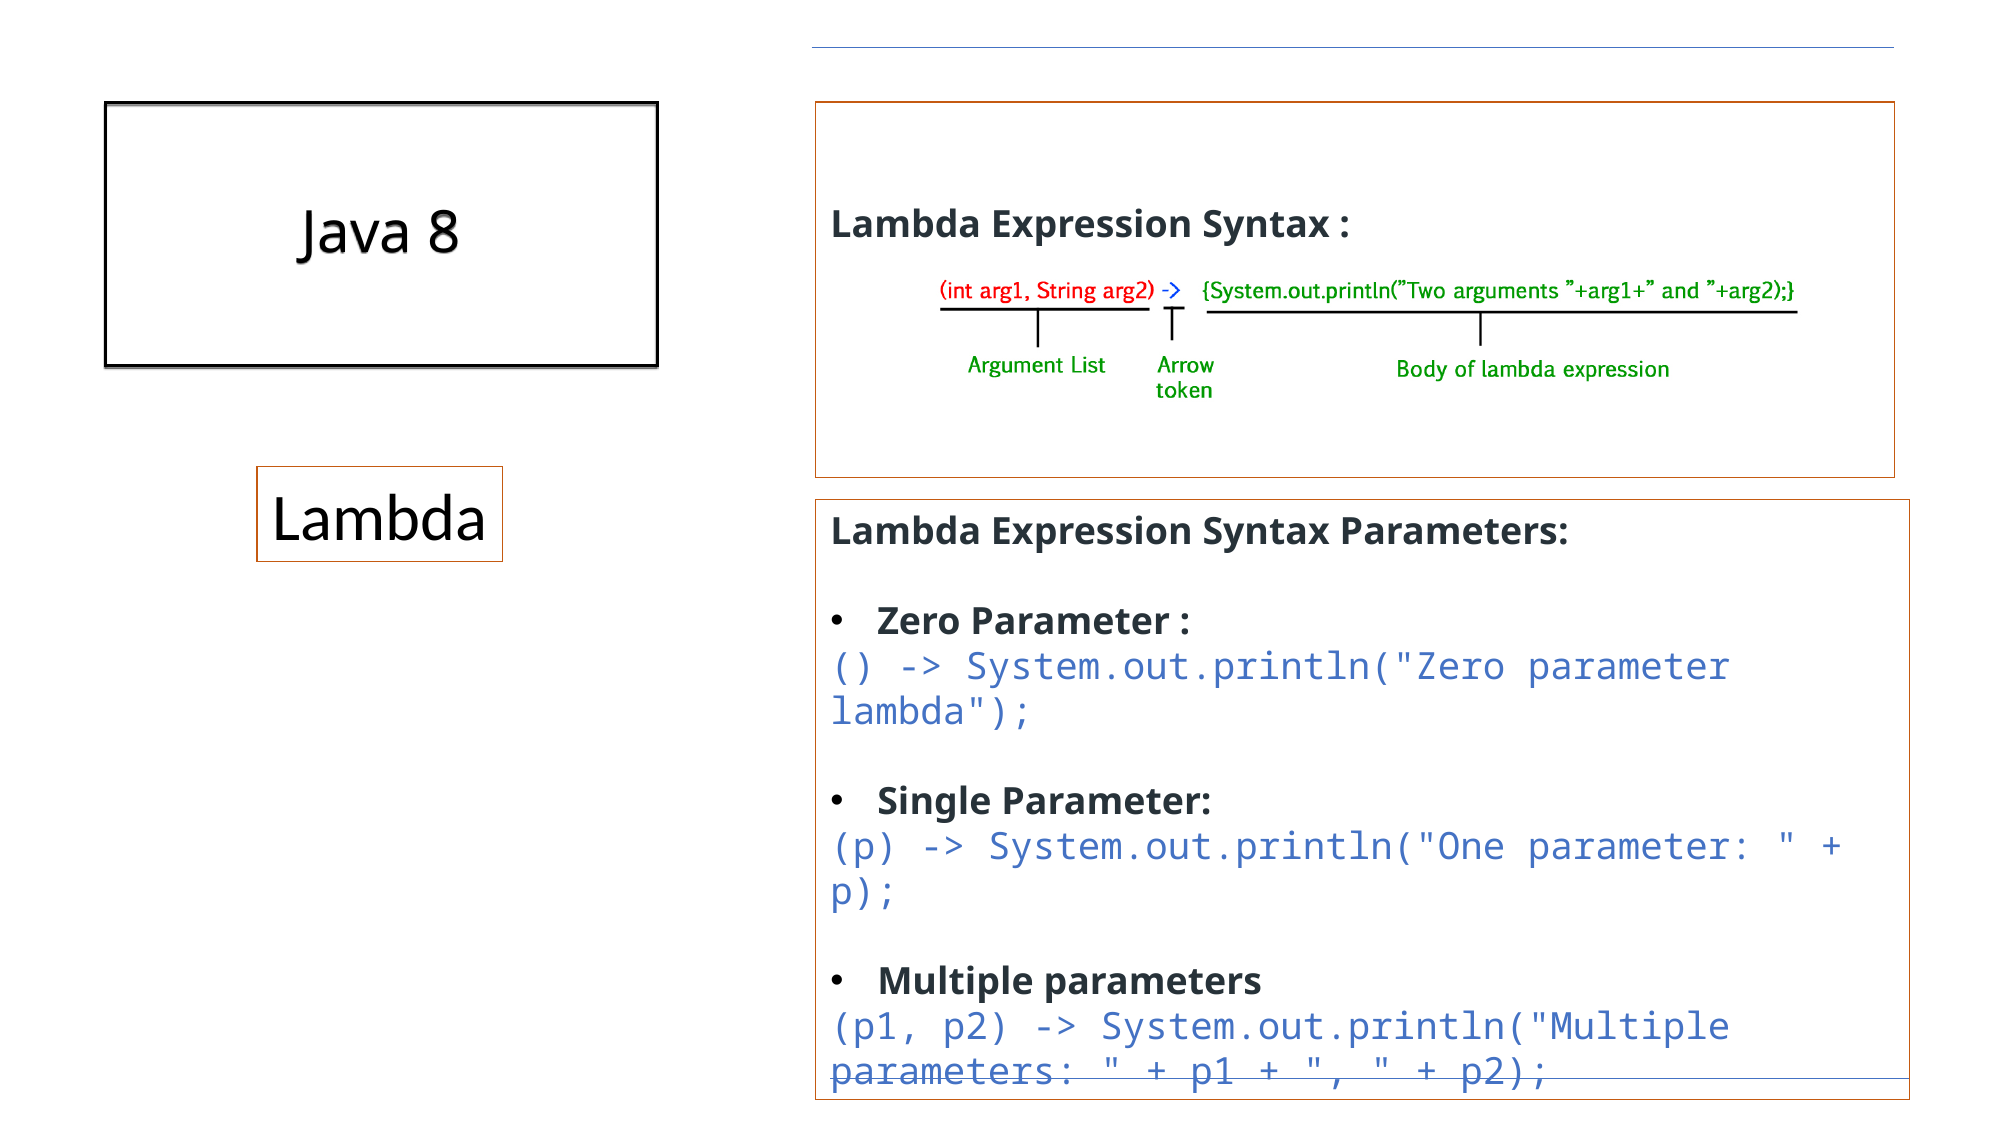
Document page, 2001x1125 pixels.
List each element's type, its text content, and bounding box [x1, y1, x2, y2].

picture [931, 268, 1806, 402]
text_box Lambda [257, 467, 503, 562]
text_box Lambda Expression Syntax Parameters: Zero Parameter : () -> System.out.println("Zero parameter lambda"); Single Parameter: (p) -> System.out.println("One parameter: " + p); Multiple parameters (p1, p2) -> System.out.println("Multiple parameters: " + p1 + ", " + p2); [815, 499, 1909, 1099]
title Java 8 [105, 102, 658, 366]
text_box For example, a Web browser can do several things at the same time: Lambda Expression Syntax : [815, 102, 1894, 477]
